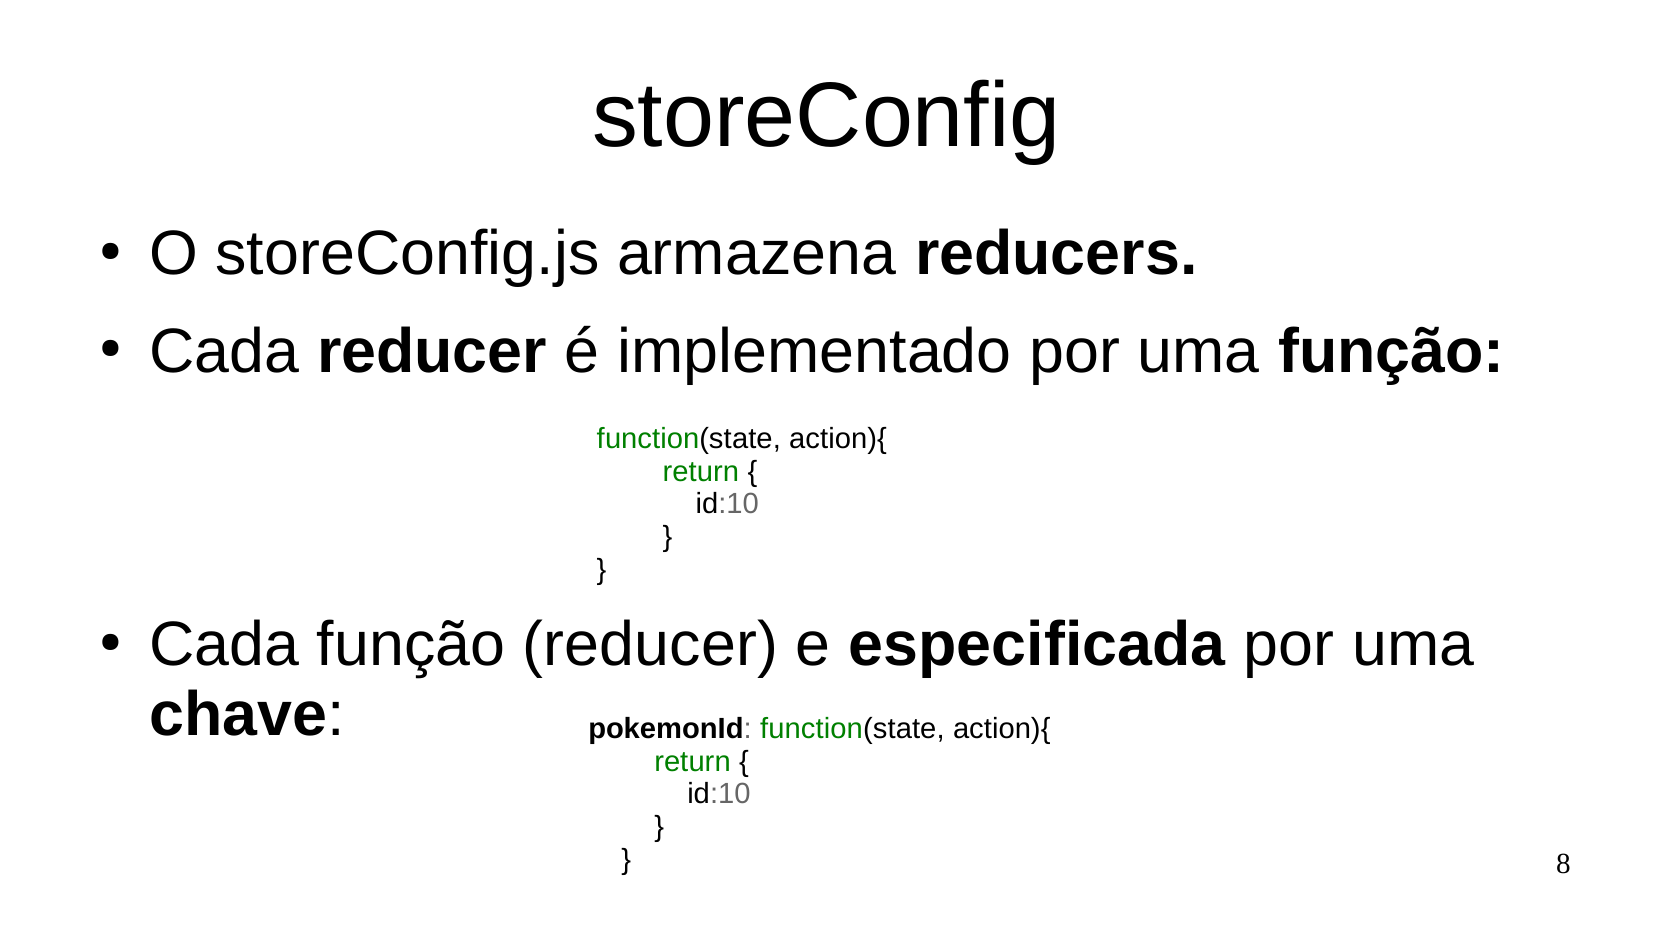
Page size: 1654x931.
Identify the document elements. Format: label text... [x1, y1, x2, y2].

text_box pokemonId: function(state, action){ return { id:10 } } [573, 704, 1090, 916]
text_box function(state, action){ return { id:10 } } [581, 414, 1006, 594]
list O storeConfig.js armazena reducers. Cada reducer é implementado por uma função: Cada função (reducer) e especificada por uma chave: [82, 217, 1571, 758]
title storeConfig [82, 37, 1571, 193]
